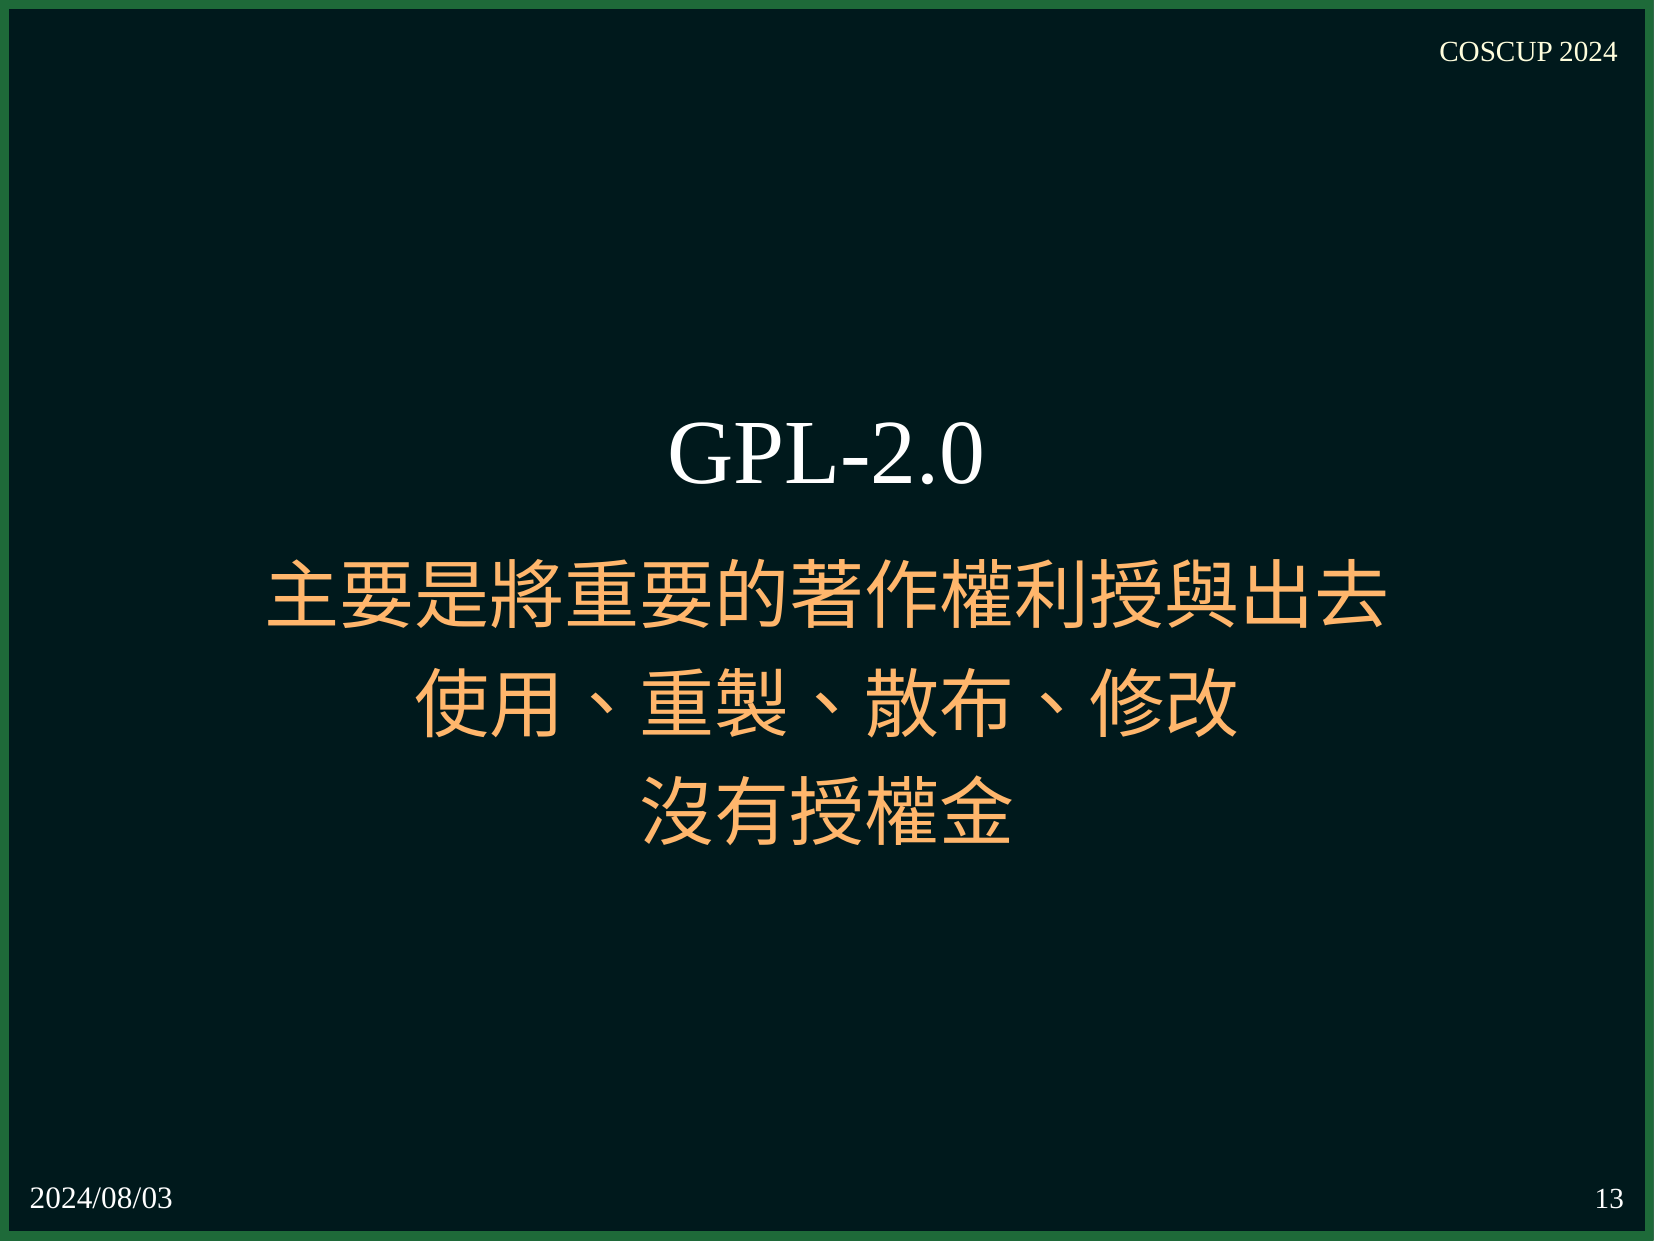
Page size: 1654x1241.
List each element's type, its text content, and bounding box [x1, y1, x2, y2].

title GPL-2.0 主要是將重要的著作權利授與出去 使用、重製、散布、修改 沒有授權金 [82, 289, 1571, 974]
